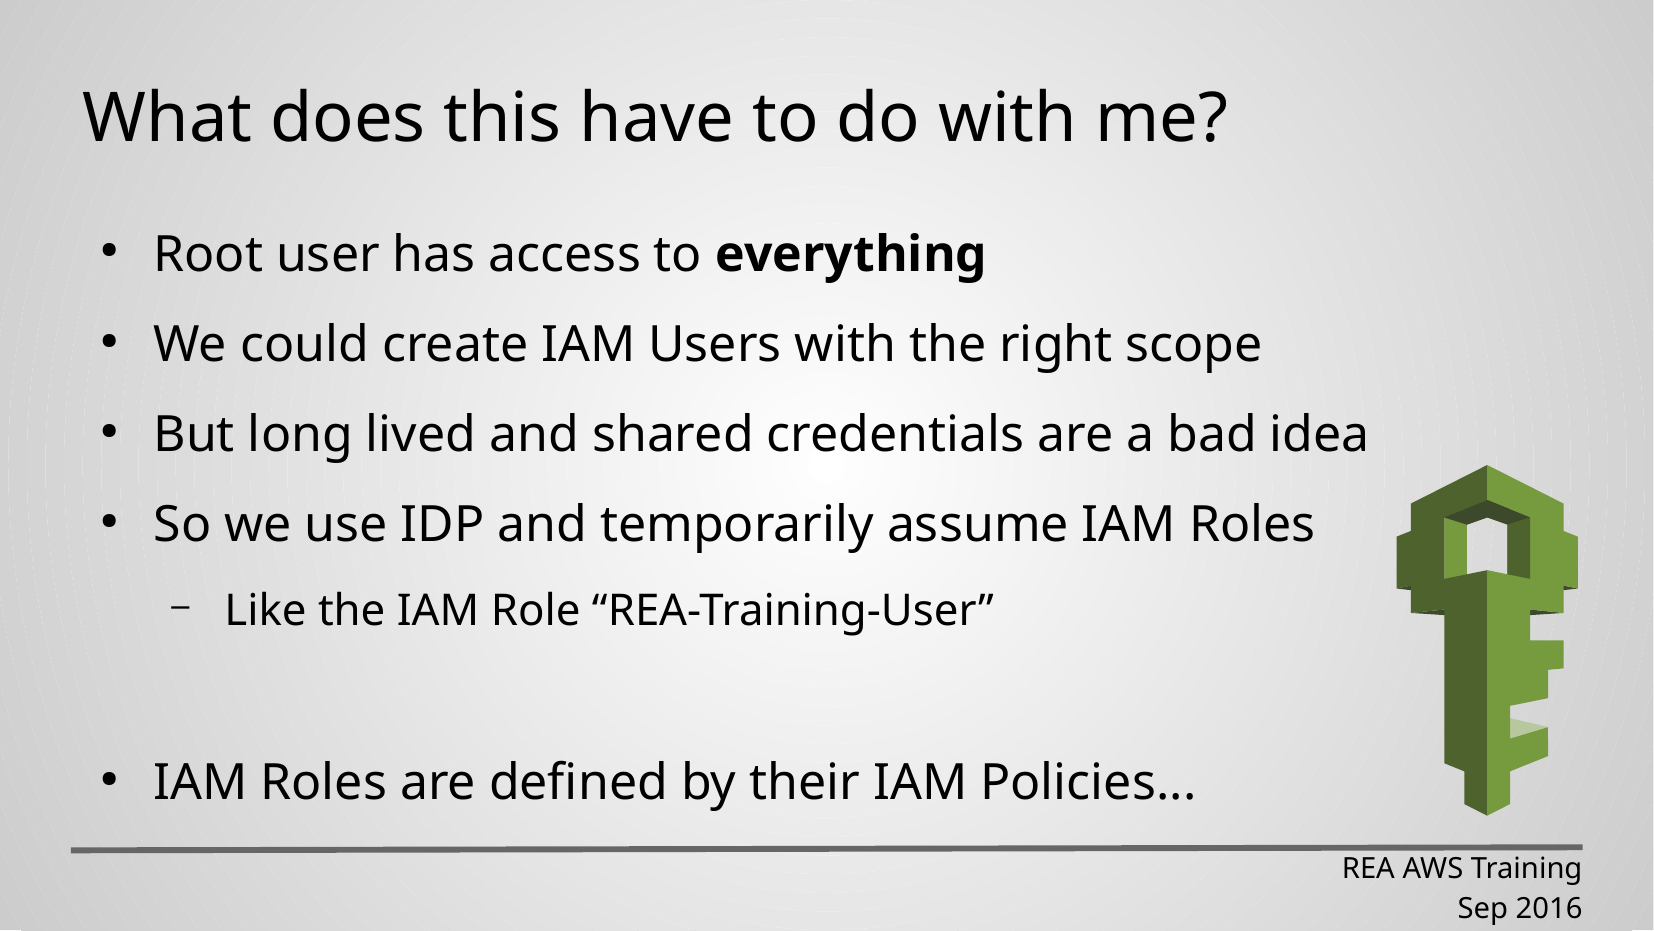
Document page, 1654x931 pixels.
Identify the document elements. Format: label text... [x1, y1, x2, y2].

picture [1393, 458, 1581, 820]
title What does this have to do with me? [82, 36, 1571, 193]
list Root user has access to everything We could create IAM Users with the right scope But long lived and shared credentials are a bad idea So we use IDP and temporarily assume IAM Roles Like the IAM Role “REA-Training-User” IAM Roles are defined by their IAM Policies... [82, 217, 1571, 827]
